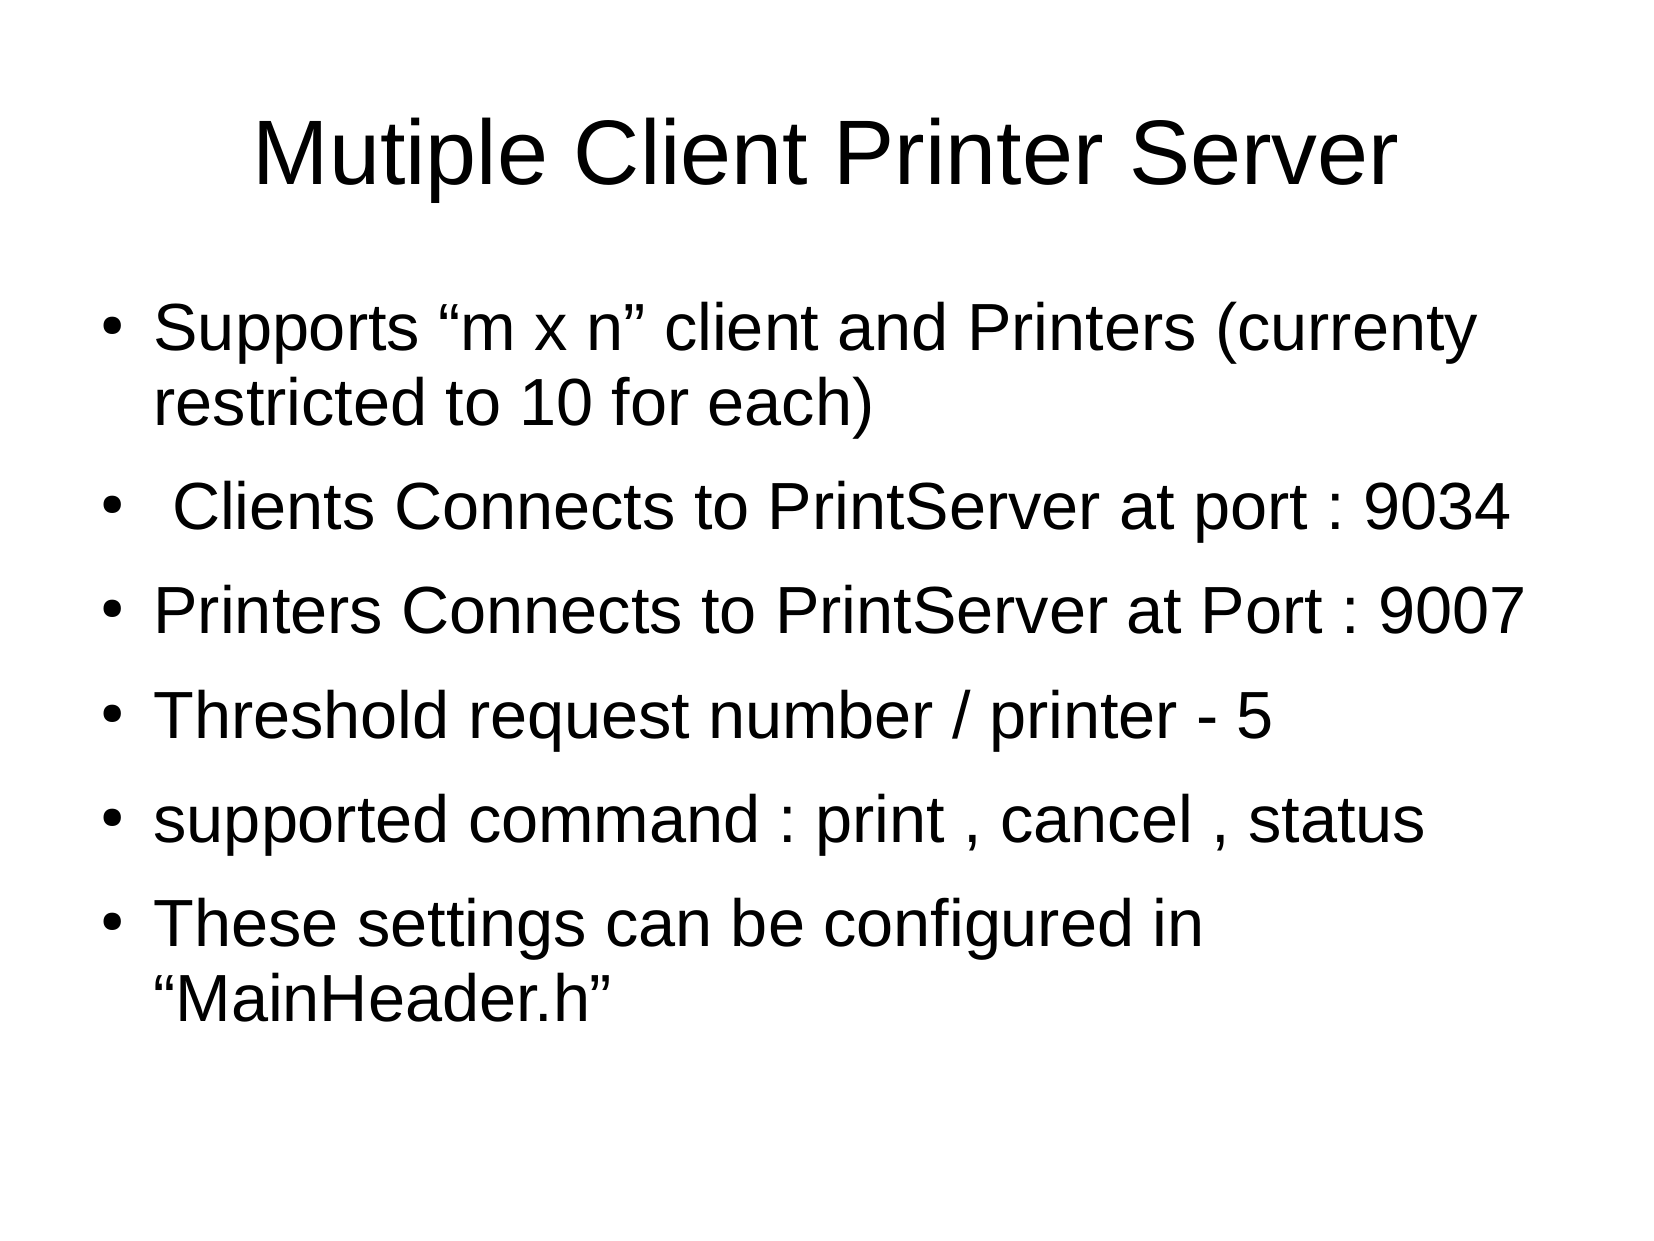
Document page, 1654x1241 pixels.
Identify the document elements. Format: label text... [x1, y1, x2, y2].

list Supports “m x n” client and Printers (currenty restricted to 10 for each) Clients Connects to PrintServer at port : 9034 Printers Connects to PrintServer at Port : 9007 Threshold request number / printer - 5 supported command : print , cancel , status These settings can be configured in “MainHeader.h” [82, 290, 1571, 1103]
title Mutiple Client Printer Server [82, 56, 1571, 250]
